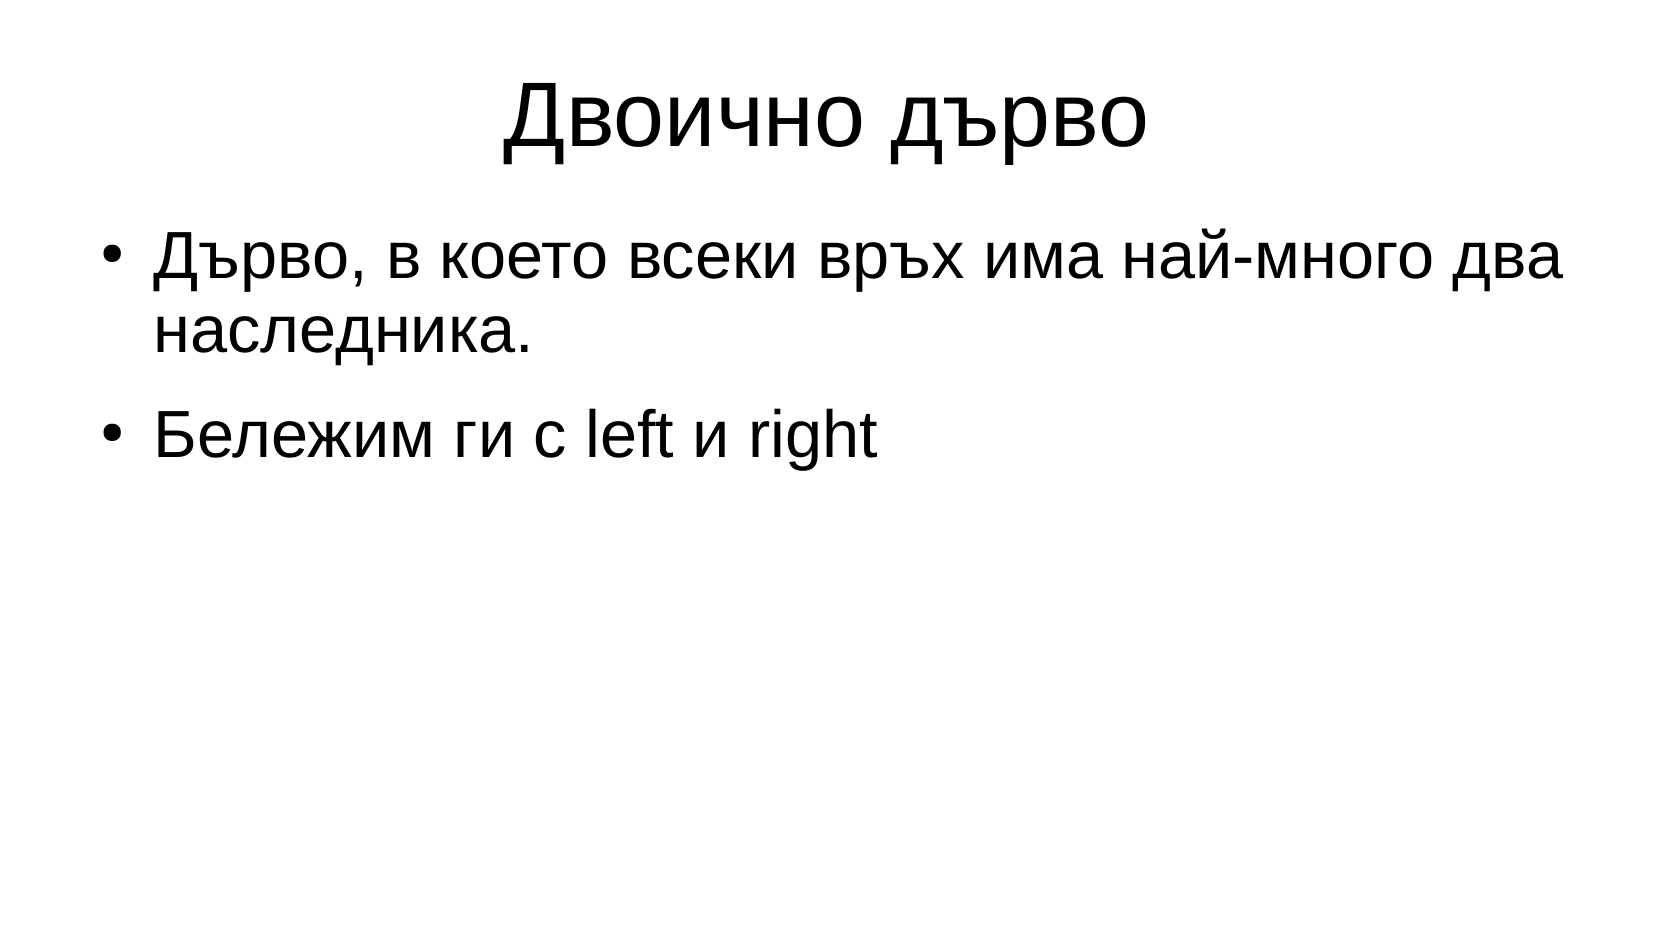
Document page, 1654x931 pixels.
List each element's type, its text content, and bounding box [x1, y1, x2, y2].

title Двоично дърво [82, 37, 1571, 193]
list Дърво, в което всеки връх има най-много два наследника. Бележим ги с left и right [82, 217, 1571, 758]
